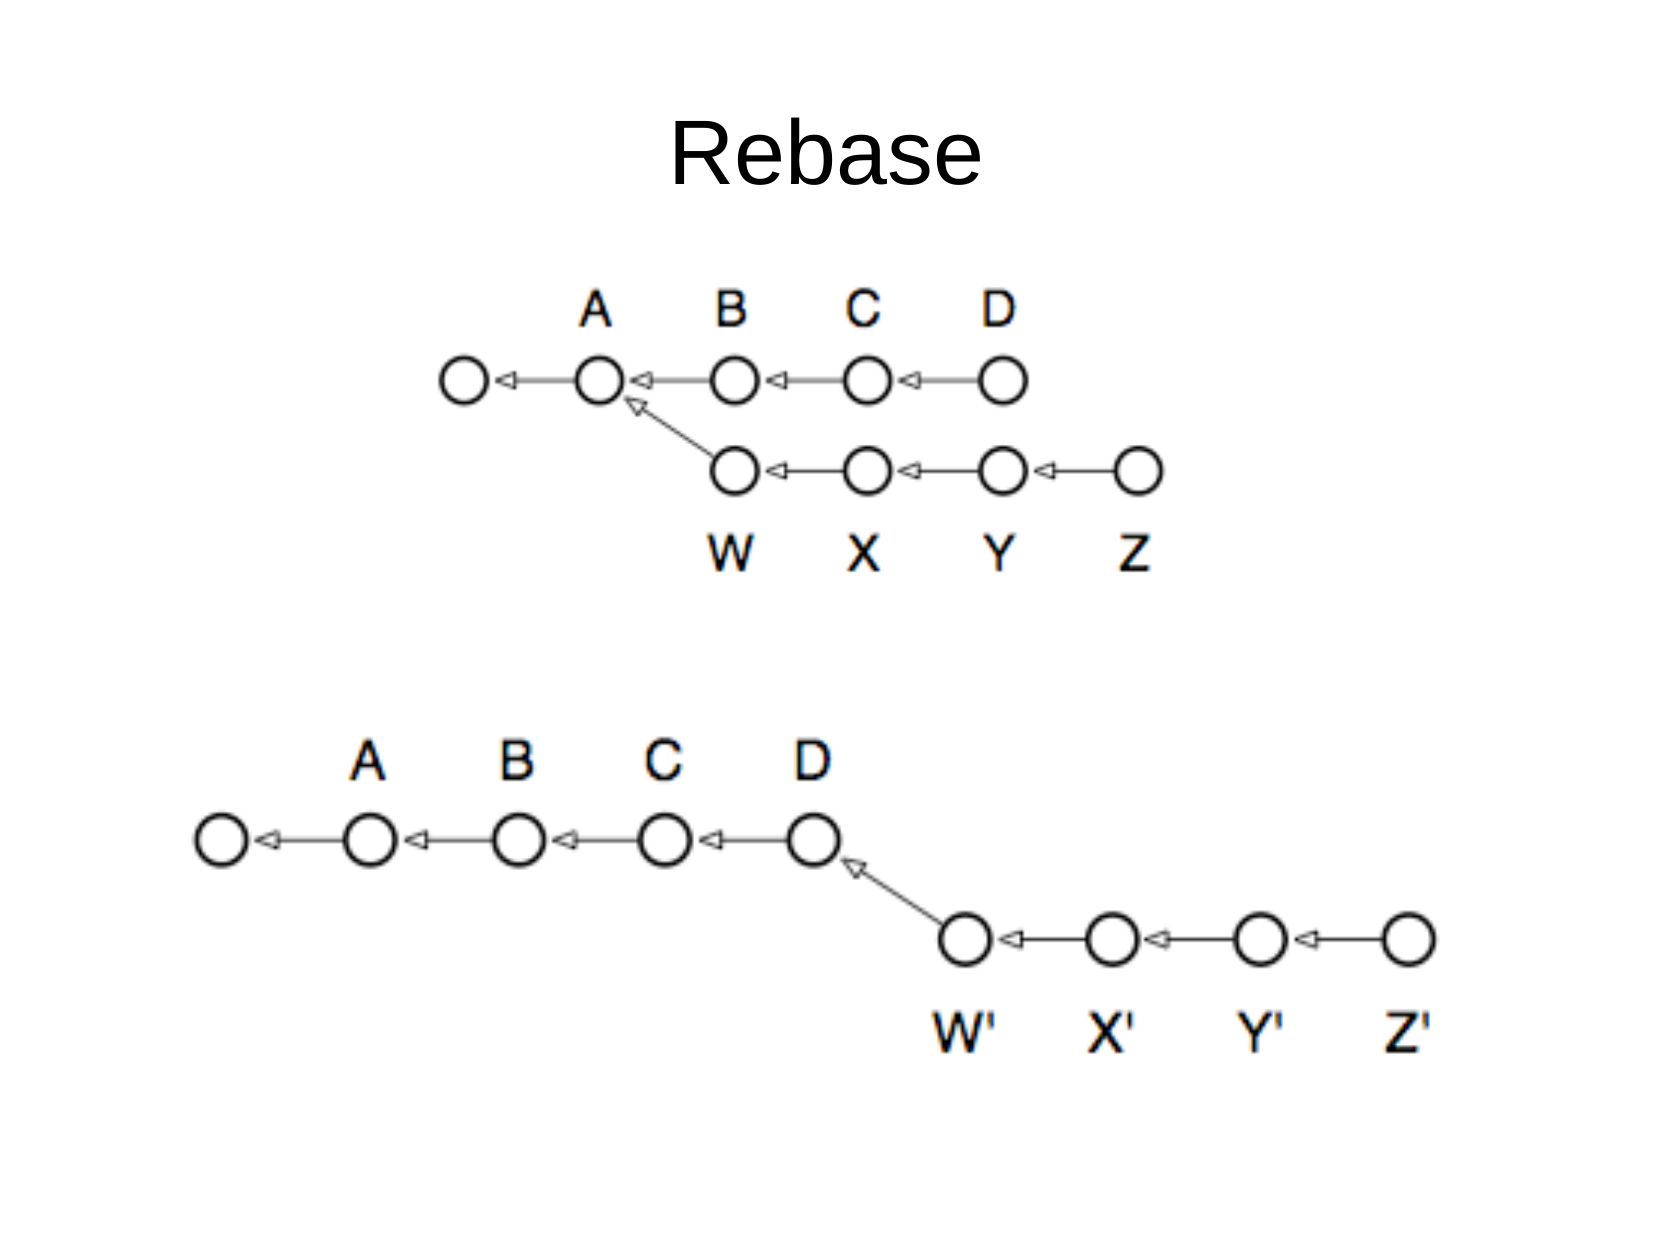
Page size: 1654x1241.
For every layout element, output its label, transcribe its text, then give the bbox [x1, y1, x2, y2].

picture [141, 696, 1489, 1103]
picture [401, 256, 1205, 611]
title Rebase [82, 49, 1571, 257]
